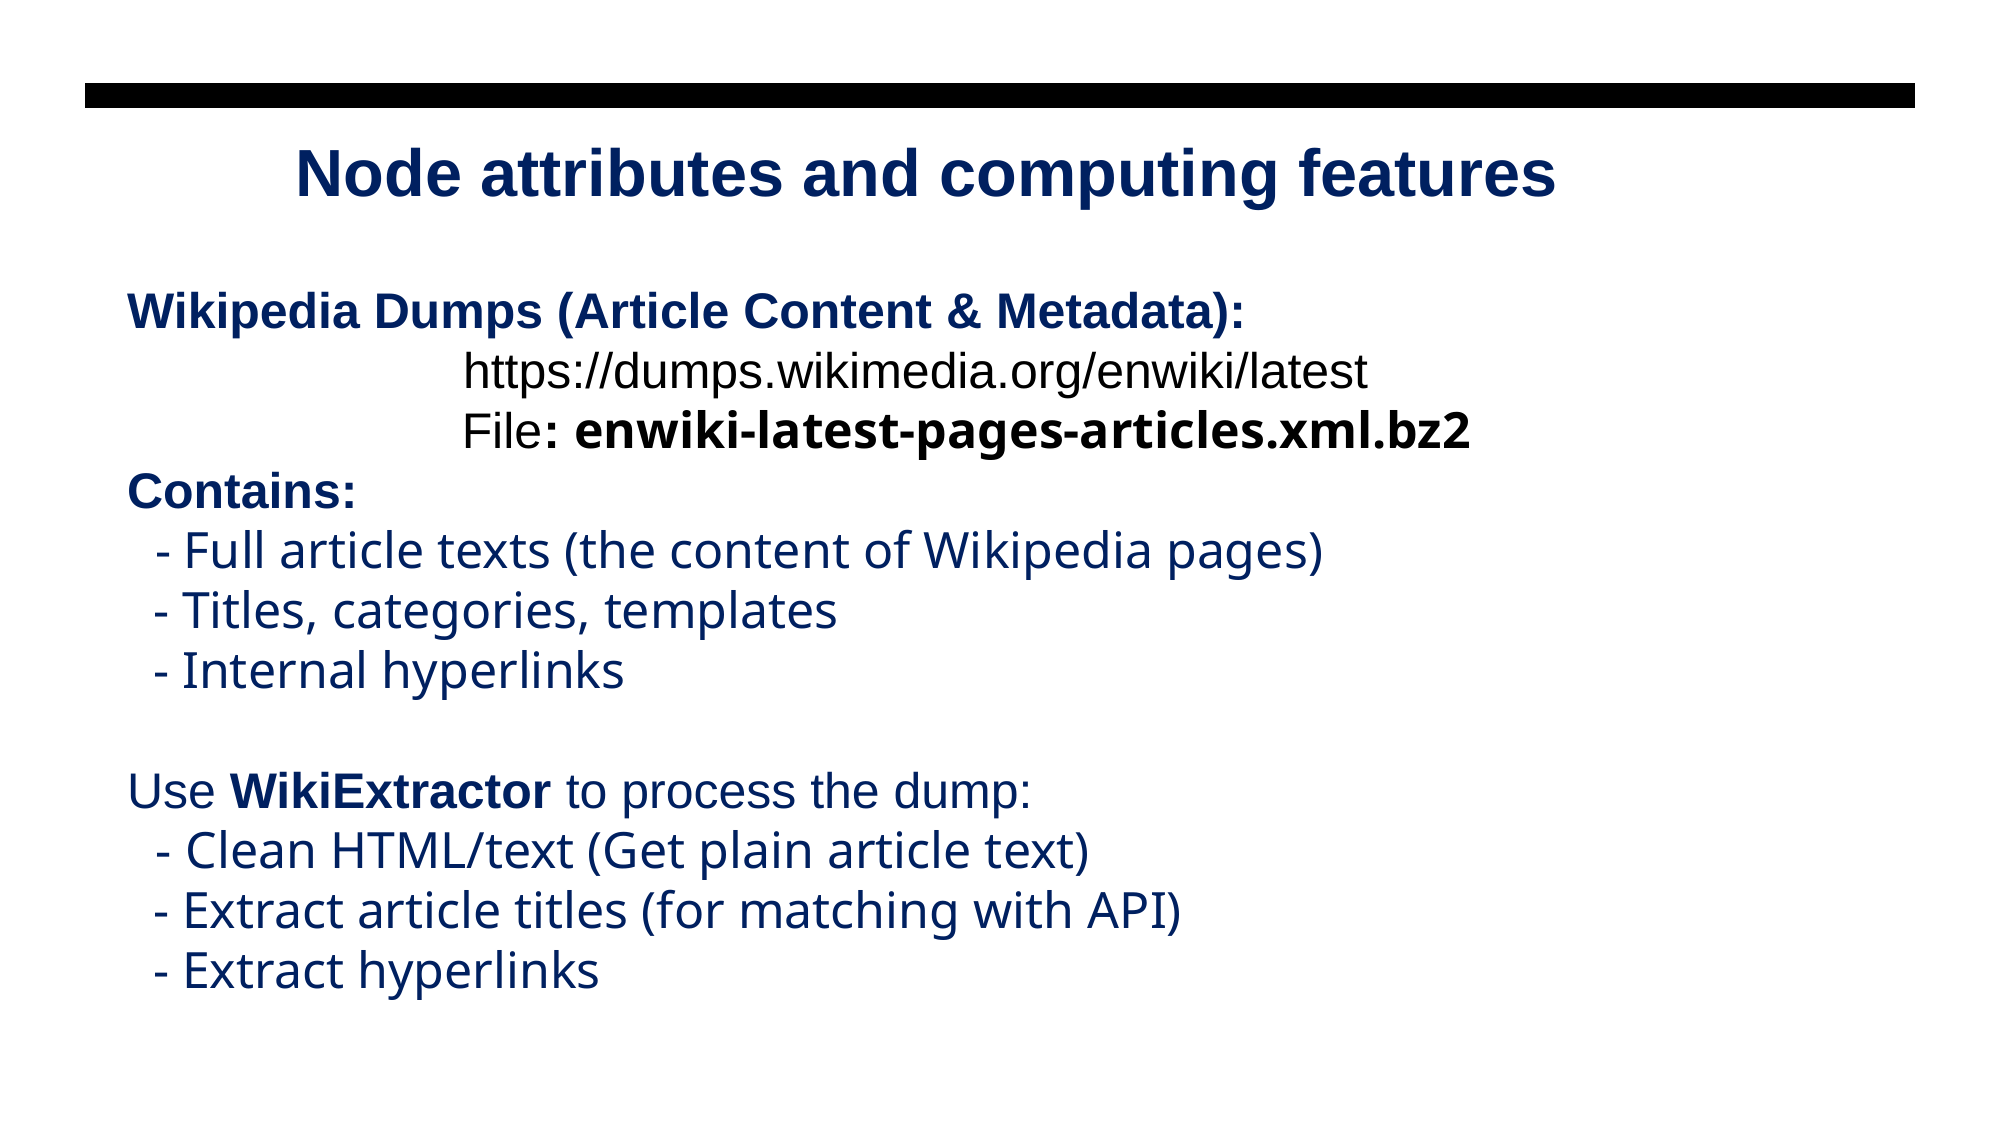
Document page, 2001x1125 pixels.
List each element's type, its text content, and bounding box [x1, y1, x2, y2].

text_box Node attributes and computing features [79, 122, 1776, 219]
title Wikipedia Dumps (Article Content & Metadata): https://dumps.wikimedia.org/enwiki/latest File: enwiki-latest-pages-articles.xml.bz2 Contains: - Full article texts (the content of Wikipedia pages) - Titles, categories, templates - Internal hyperlinks Use WikiExtractor to process the dump: - Clean HTML/text (Get plain article text) - Extract article titles (for matching with API) - Extract hyperlinks [112, 271, 1888, 1082]
